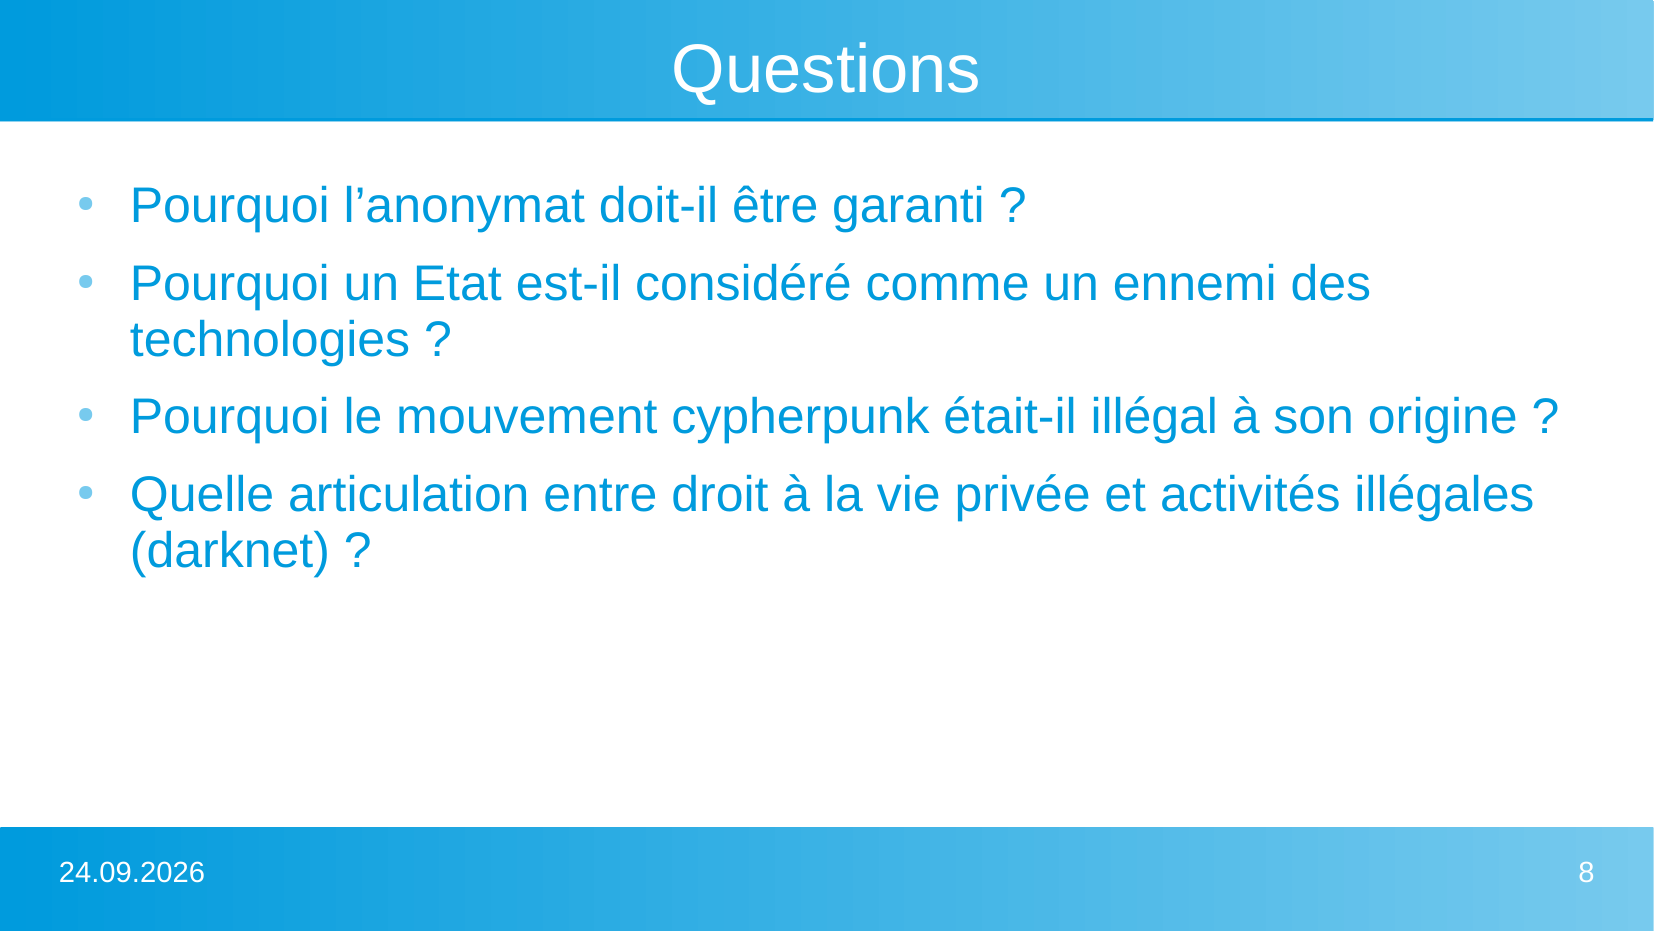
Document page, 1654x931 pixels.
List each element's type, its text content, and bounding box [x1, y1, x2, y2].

list Pourquoi l’anonymat doit-il être garanti ? Pourquoi un Etat est-il considéré comme un ennemi des technologies ? Pourquoi le mouvement cypherpunk était-il illégal à son origine ? Quelle articulation entre droit à la vie privée et activités illégales (darknet) ? [59, 177, 1595, 768]
title Questions [59, 29, 1595, 108]
